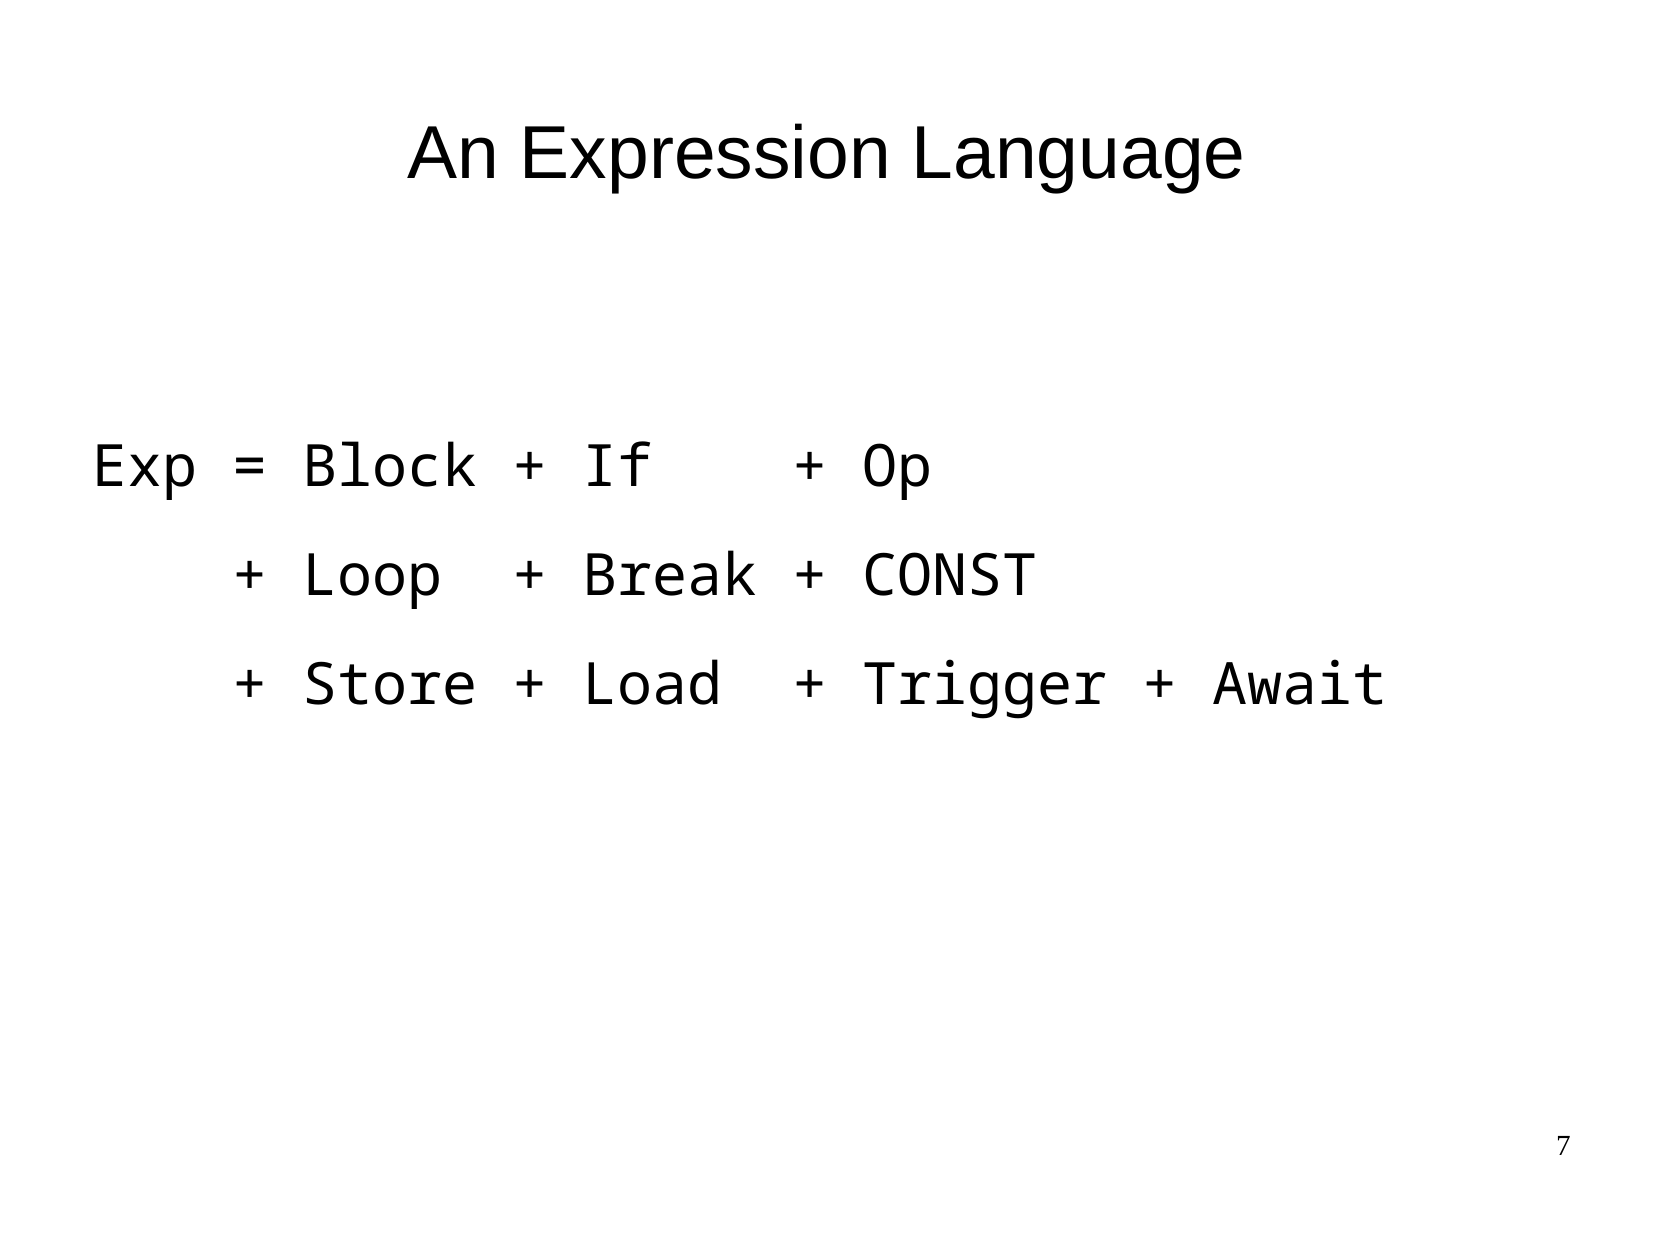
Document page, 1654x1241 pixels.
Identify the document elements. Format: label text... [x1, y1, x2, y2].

title An Expression Language [82, 49, 1571, 257]
list Exp = Block + If + Op + Loop + Break + CONST + Store + Load + Trigger + Await [75, 268, 1564, 1088]
